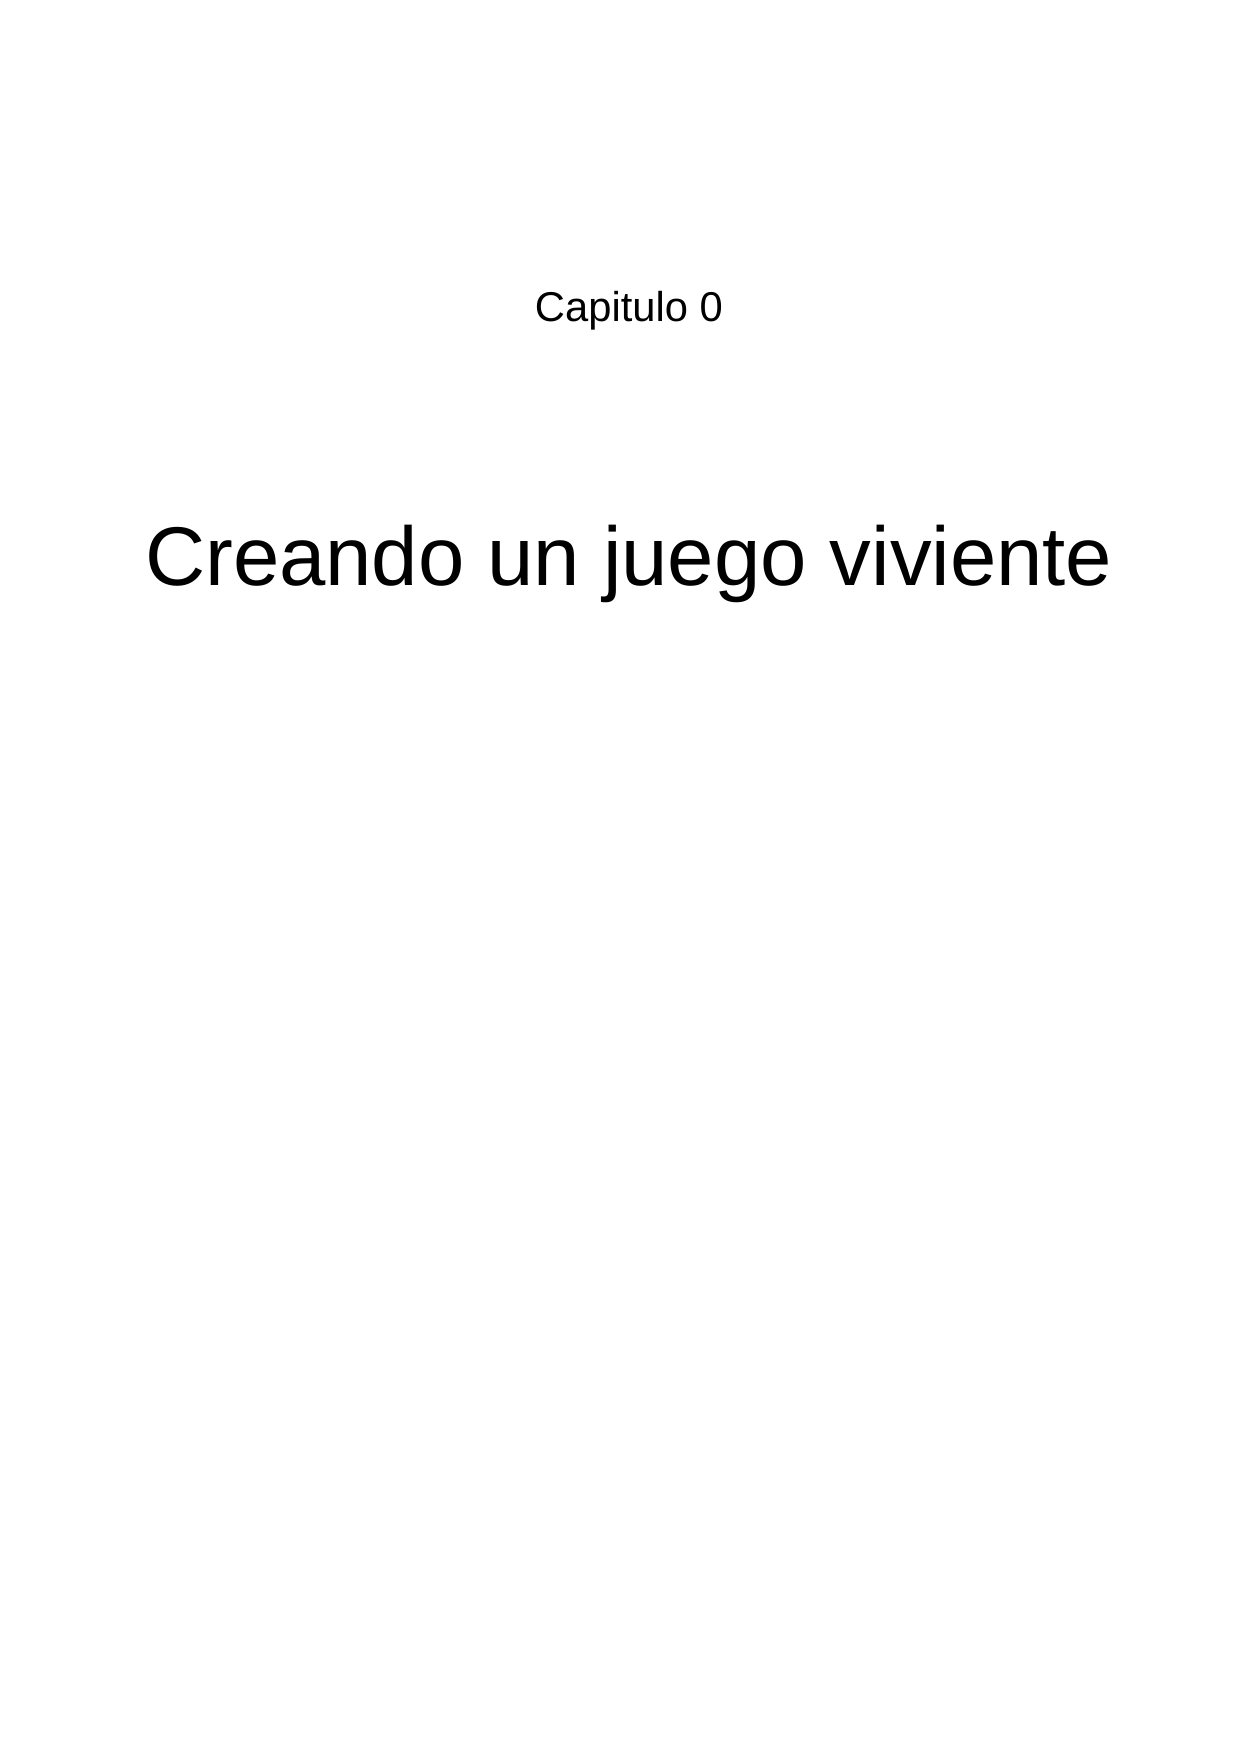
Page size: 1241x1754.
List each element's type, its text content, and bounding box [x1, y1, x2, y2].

title Capitulo 0 Creando un juego viviente [124, 283, 1134, 604]
